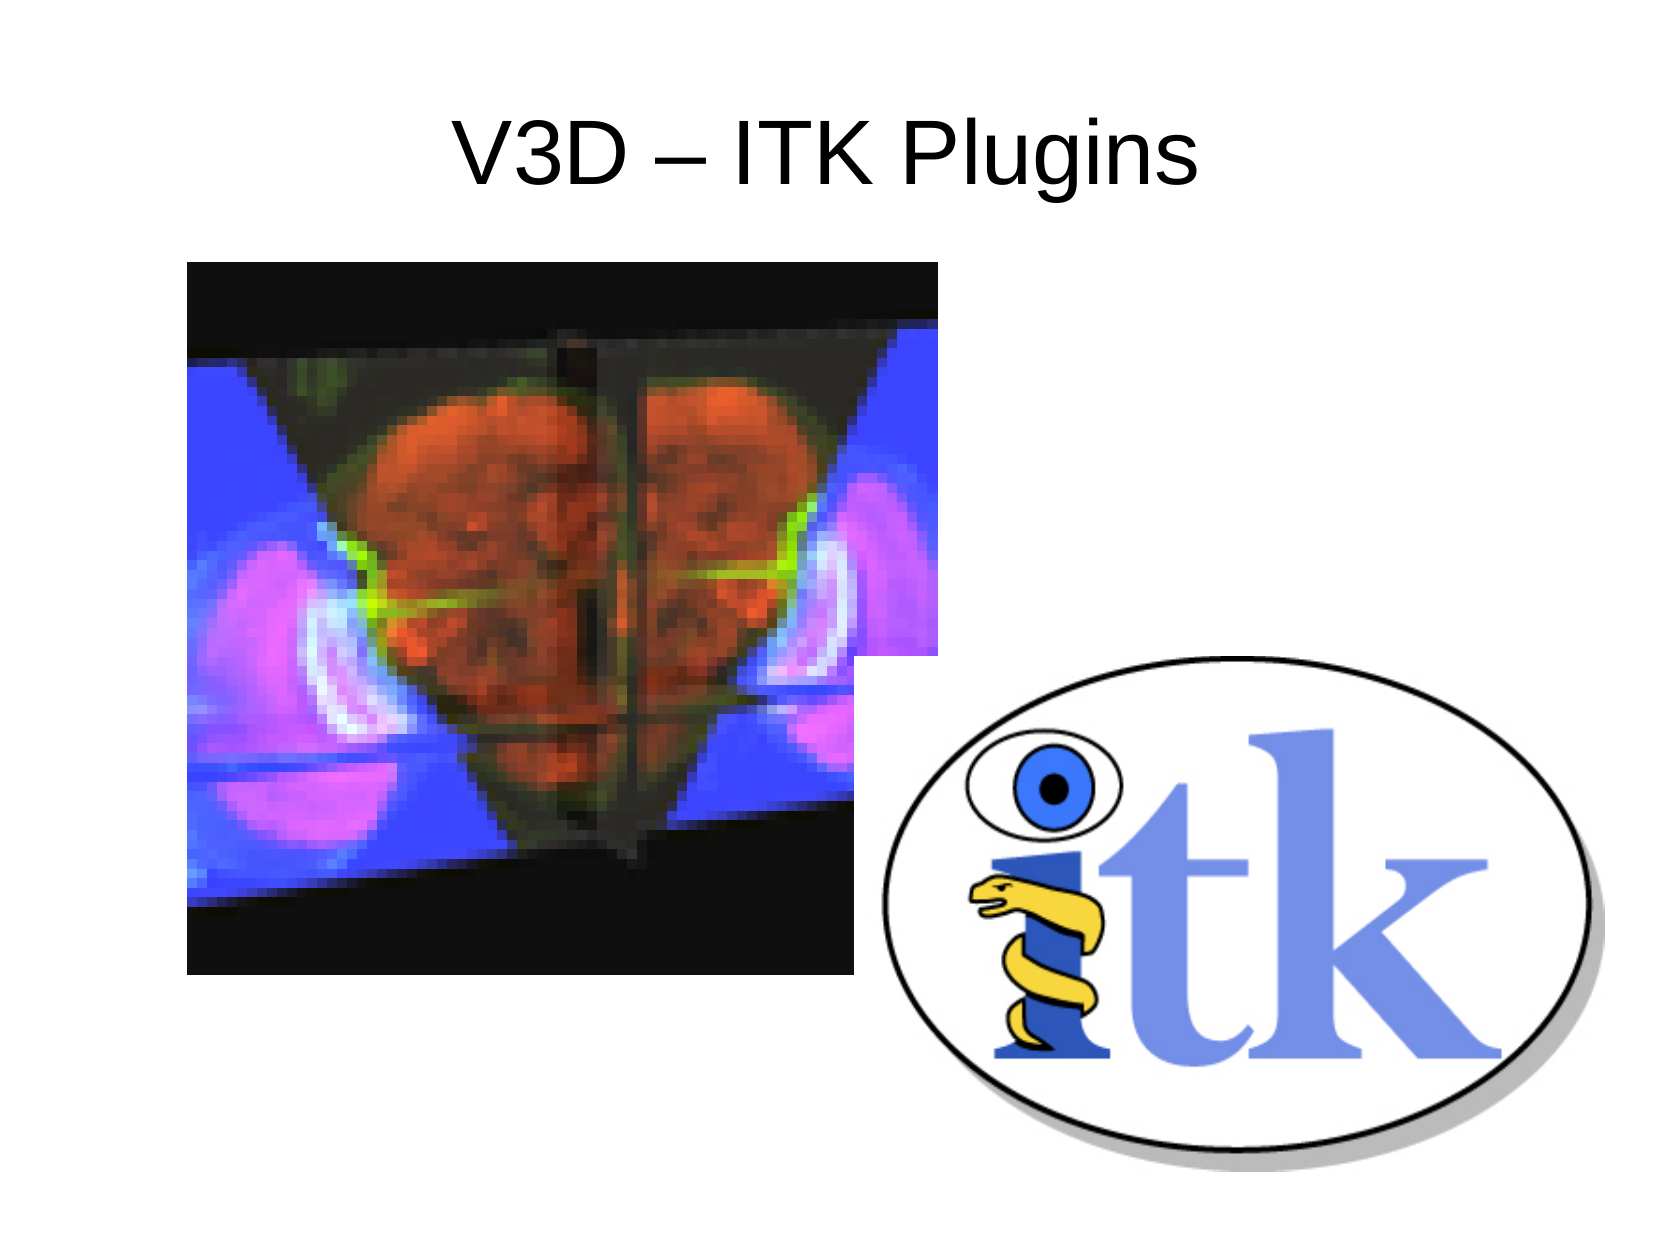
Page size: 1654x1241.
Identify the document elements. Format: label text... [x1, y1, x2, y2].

title V3D – ITK Plugins [82, 56, 1571, 250]
picture [187, 262, 1605, 1172]
